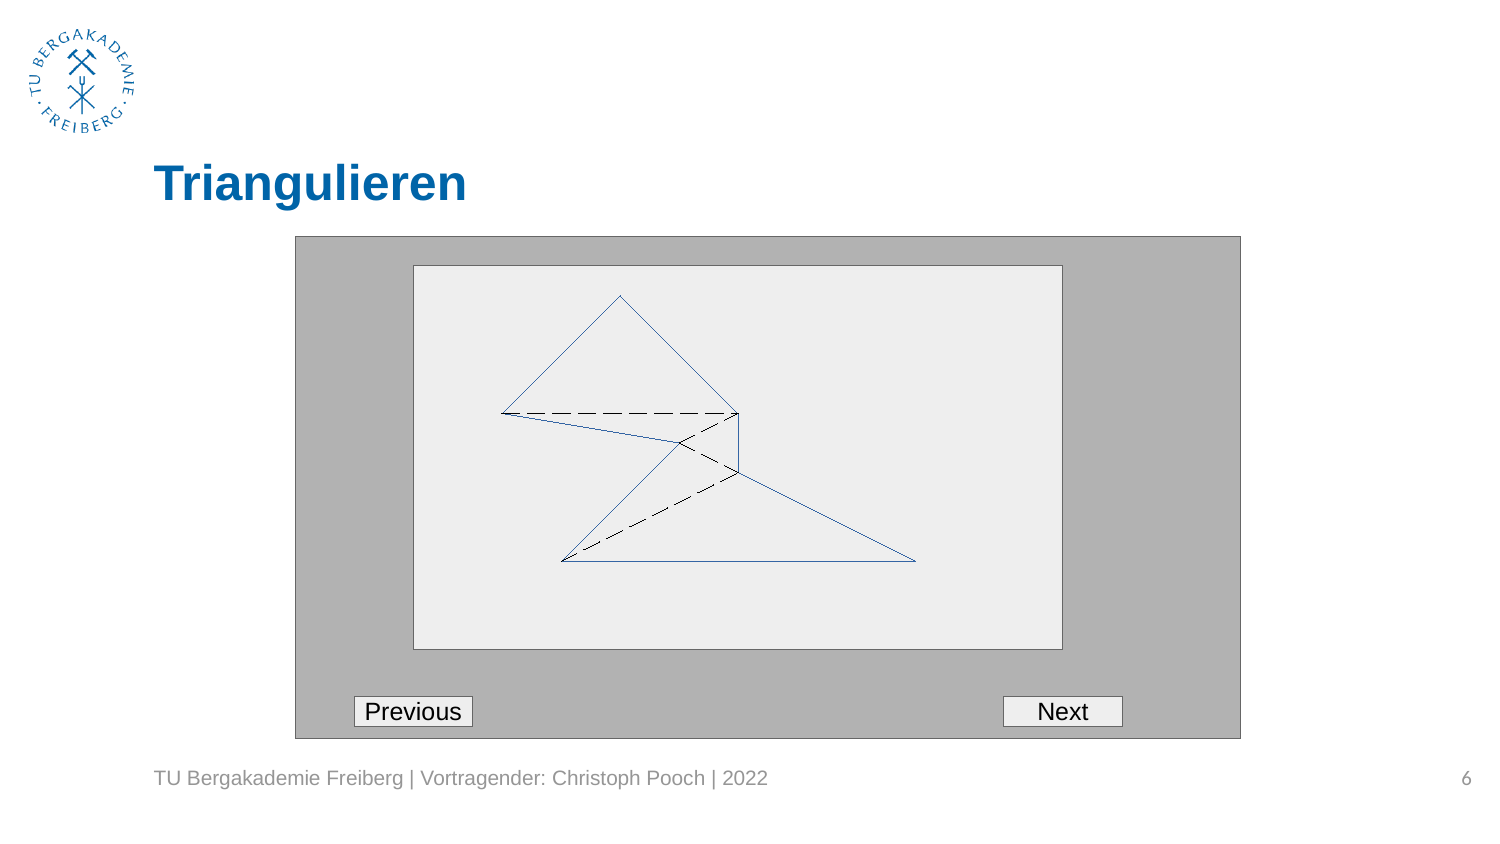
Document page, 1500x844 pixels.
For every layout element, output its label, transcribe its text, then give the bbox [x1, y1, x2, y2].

slide_number 3 [1352, 764, 1473, 825]
text_box Previous [354, 696, 473, 727]
text_box Next [1003, 696, 1123, 727]
footer TU Bergakademie Freiberg | Vortragender: Christoph Pooch | 2022 [153, 764, 1353, 824]
picture [29, 29, 134, 133]
text_box [295, 236, 1241, 739]
list Triangulieren [153, 150, 1353, 221]
